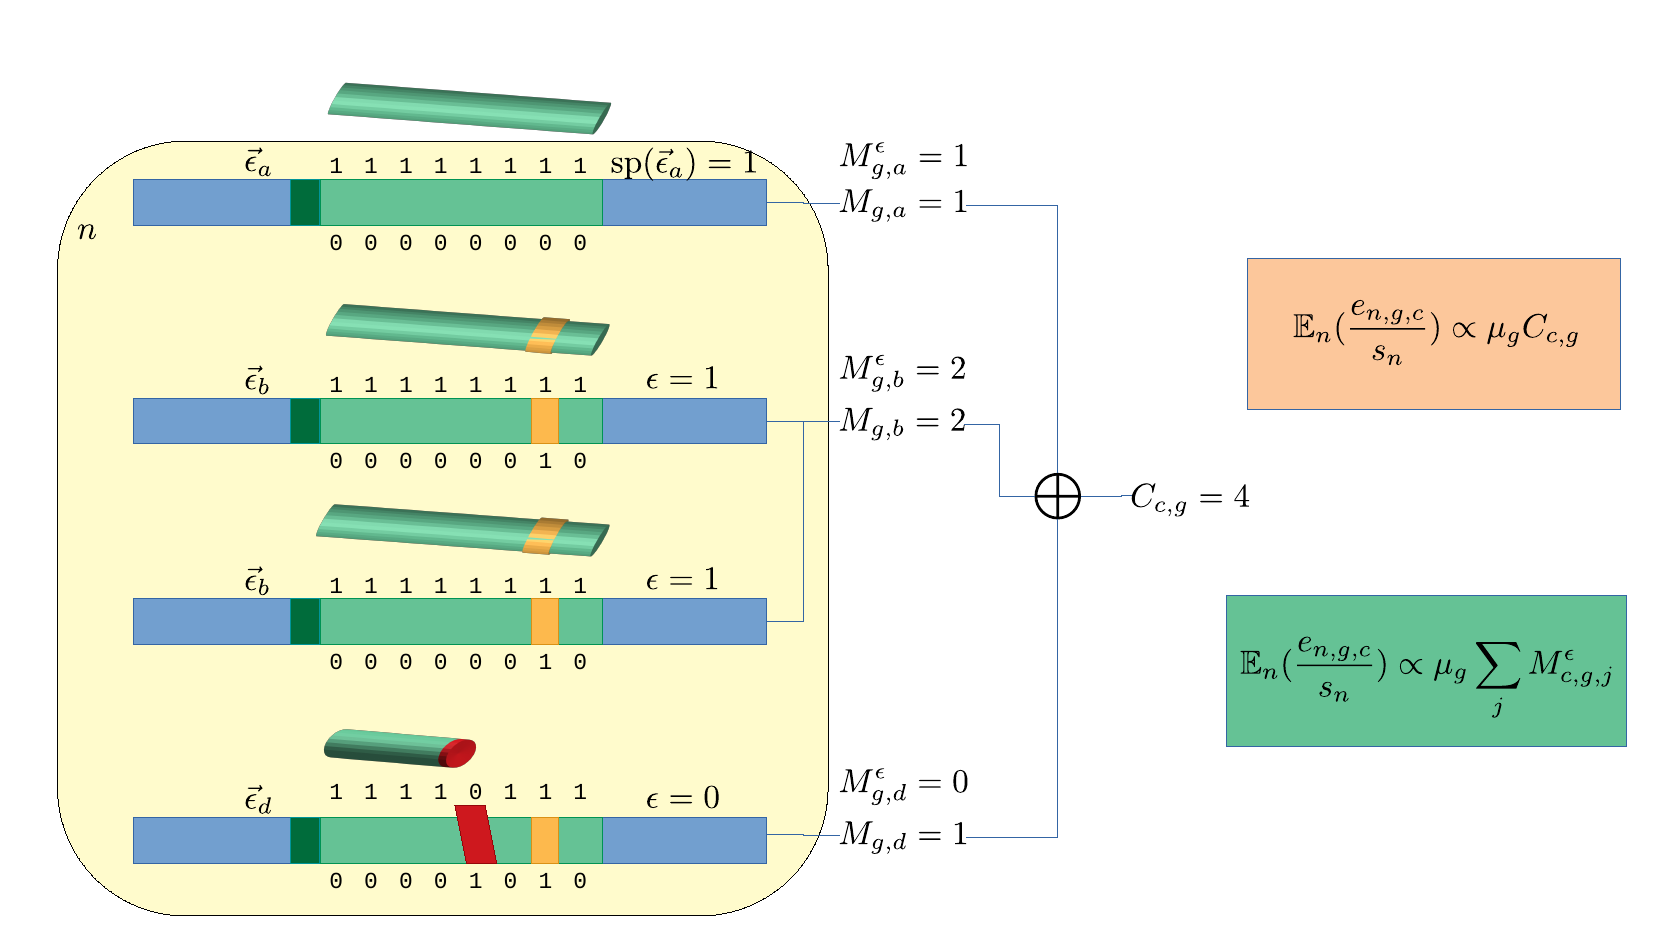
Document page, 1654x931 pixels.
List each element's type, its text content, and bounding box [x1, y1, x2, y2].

text_box [893, 832, 906, 850]
text_box [893, 784, 906, 801]
text_box [871, 206, 883, 222]
text_box [955, 189, 967, 213]
text_box [893, 370, 904, 388]
text_box 00001010 [314, 861, 607, 903]
text_box [955, 143, 967, 167]
text_box [871, 425, 883, 441]
text_box [951, 408, 965, 431]
text_box [1155, 501, 1166, 512]
text_box [1226, 595, 1627, 747]
text_box 11111111 [314, 566, 607, 608]
text_box [953, 769, 968, 793]
text_box [875, 354, 885, 366]
text_box [839, 821, 874, 845]
text_box 00000010 [314, 442, 607, 484]
text_box [893, 206, 906, 218]
text_box [875, 142, 885, 153]
text_box [871, 163, 884, 180]
text_box [57, 141, 829, 916]
text_box [839, 189, 873, 213]
text_box [1247, 258, 1621, 410]
text_box [871, 376, 884, 392]
text_box [839, 407, 873, 431]
text_box [893, 163, 906, 175]
text_box 00000000 [314, 223, 607, 265]
text_box [1034, 472, 1081, 520]
text_box 11111111 [314, 147, 607, 189]
text_box [839, 355, 874, 379]
text_box [1234, 484, 1250, 507]
text_box [951, 356, 965, 379]
text_box 11111111 [314, 365, 607, 407]
text_box [871, 838, 884, 854]
text_box [875, 768, 885, 779]
text_box [1174, 501, 1187, 517]
text_box [871, 789, 884, 806]
text_box [893, 419, 904, 436]
text_box 11110111 [314, 773, 607, 815]
text_box [839, 143, 874, 167]
text_box 00000010 [314, 643, 607, 685]
text_box [1131, 483, 1156, 508]
text_box [954, 821, 967, 845]
text_box [839, 769, 874, 793]
